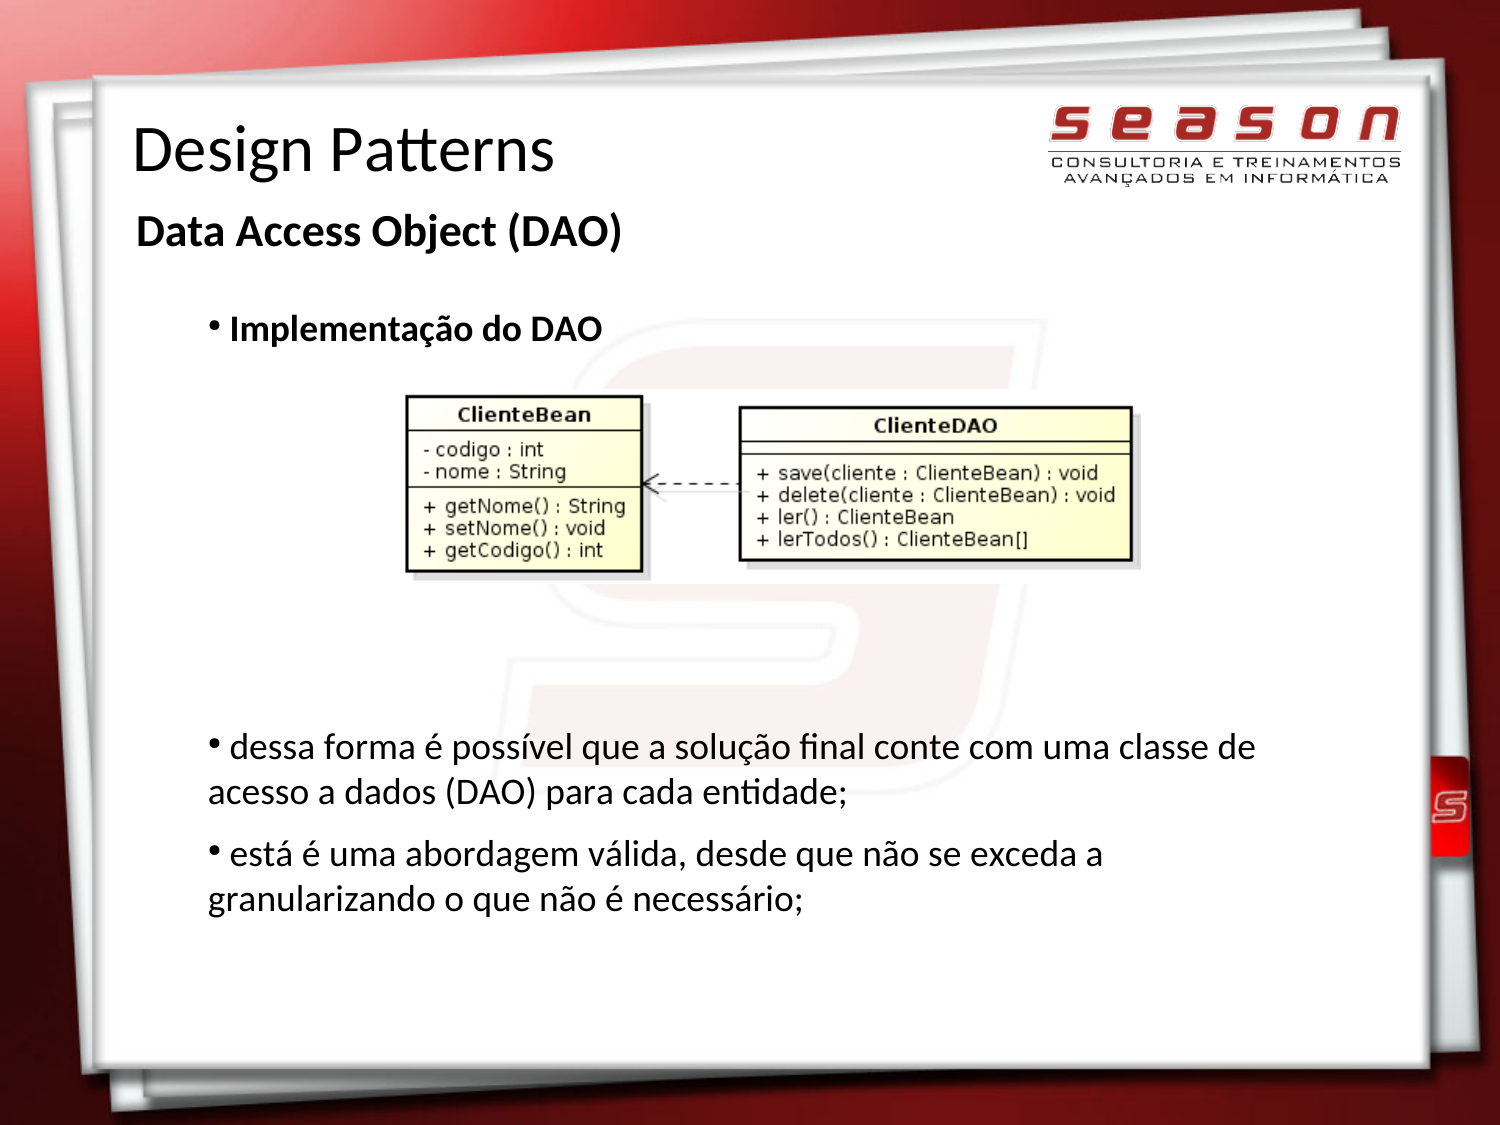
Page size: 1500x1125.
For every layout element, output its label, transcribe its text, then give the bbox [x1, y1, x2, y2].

text_box dessa forma é possível que a solução final conte com uma classe de acesso a dados (DAO) para cada entidade; está é uma abordagem válida, desde que não se exceda a granularizando o que não é necessário; [207, 661, 1328, 980]
picture [0, 0, 1500, 1125]
text_box Implementação do DAO [207, 286, 1328, 367]
title Design Patterns [118, 33, 1394, 257]
text_box Data Access Object (DAO) [119, 200, 1240, 256]
